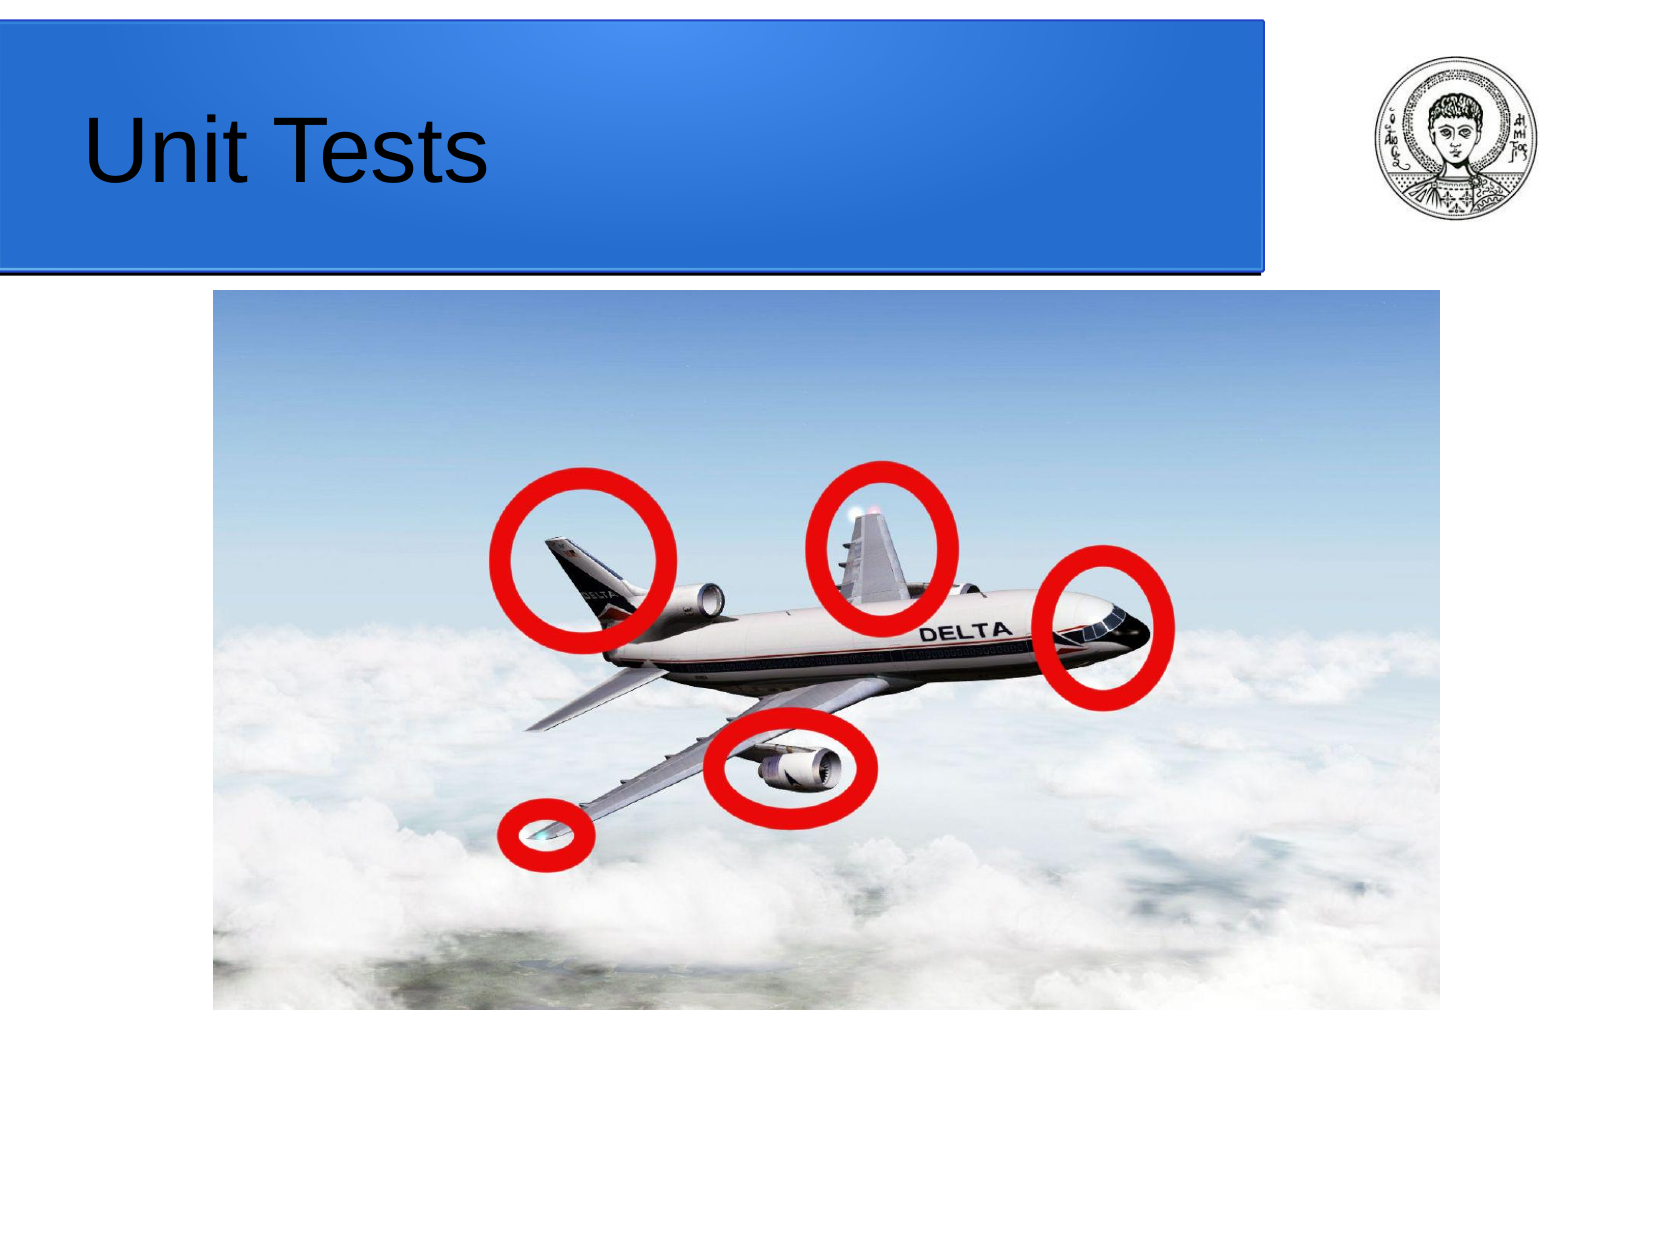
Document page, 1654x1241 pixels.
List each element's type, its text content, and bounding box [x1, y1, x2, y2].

picture [213, 290, 1440, 1010]
title Unit Tests [82, 47, 1235, 252]
picture [1373, 56, 1539, 222]
